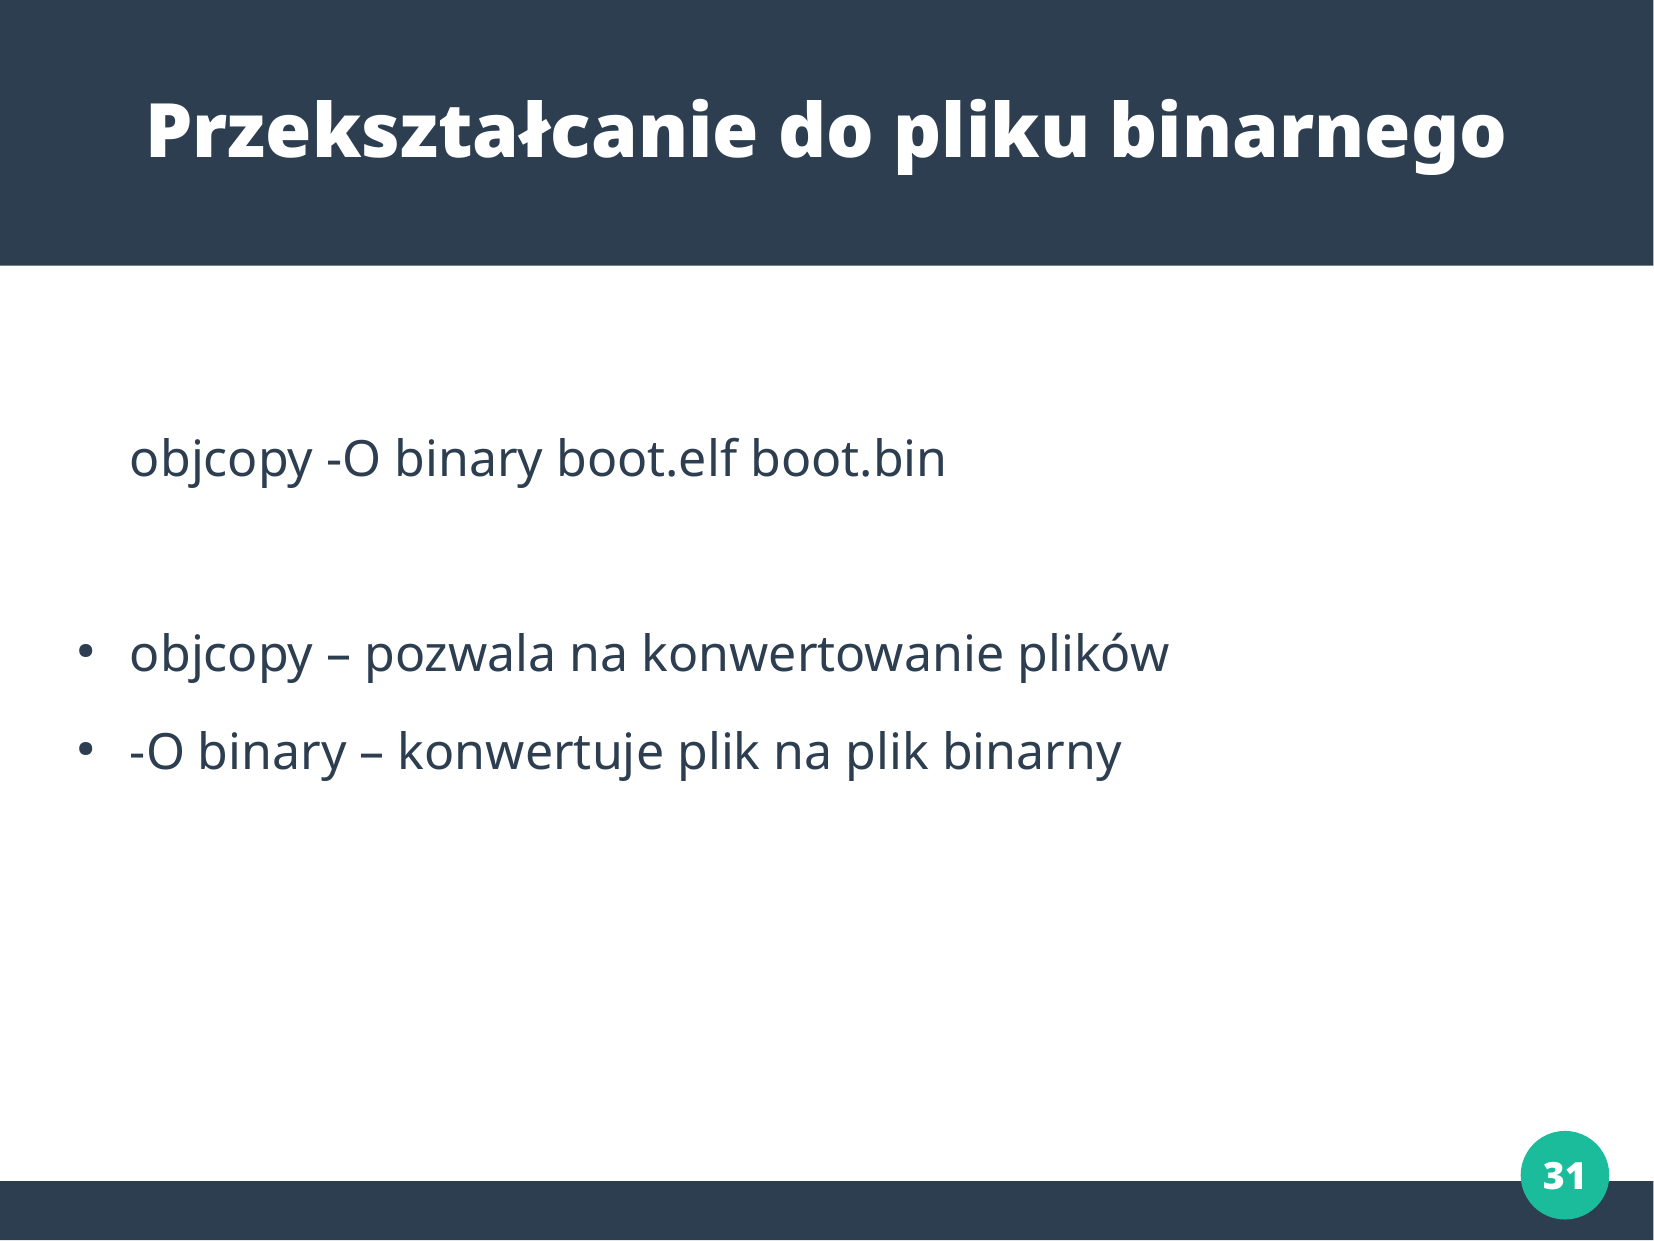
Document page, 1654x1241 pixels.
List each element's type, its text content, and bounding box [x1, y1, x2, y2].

title Przekształcanie do pliku binarnego [59, 49, 1595, 207]
list objcopy -O binary boot.elf boot.bin objcopy – pozwala na konwertowanie plików -O binary – konwertuje plik na plik binarny [59, 324, 1595, 1152]
